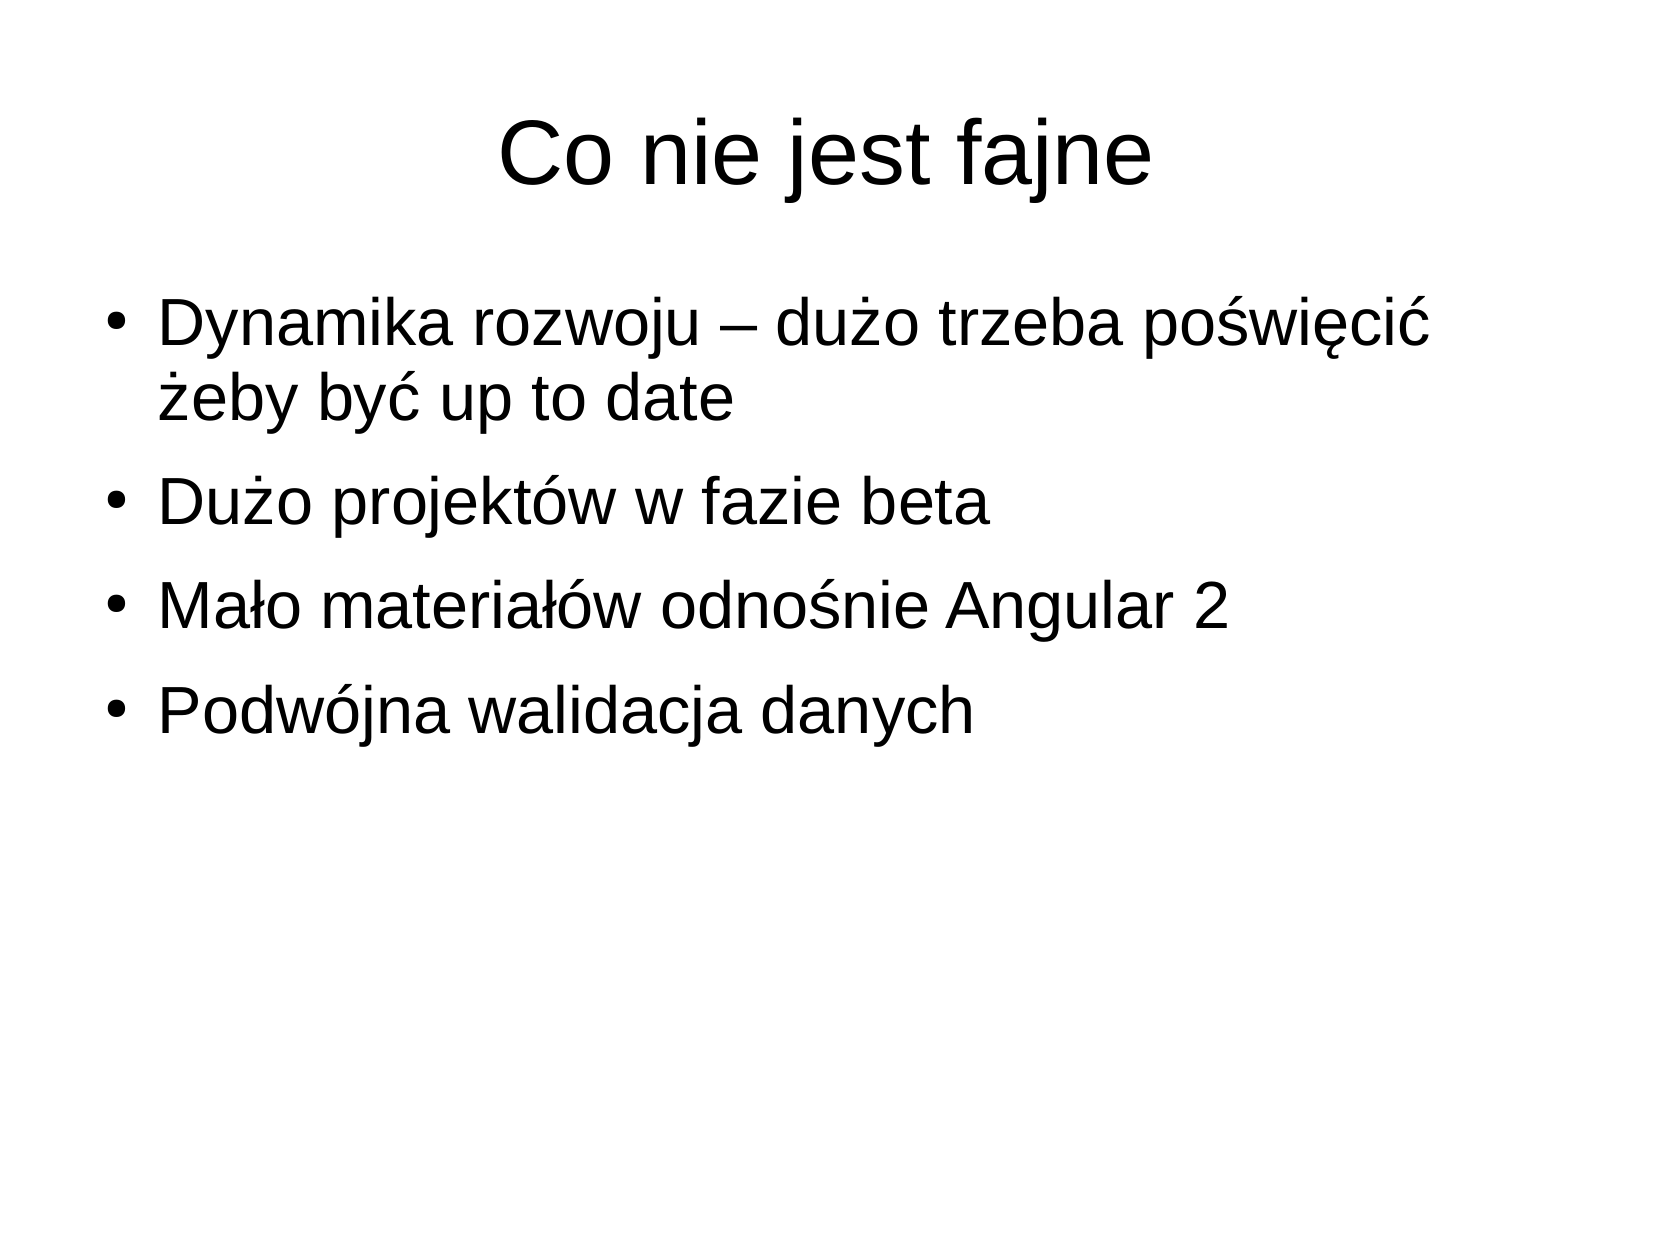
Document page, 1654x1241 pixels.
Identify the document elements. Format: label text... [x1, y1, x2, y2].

list Dynamika rozwoju – dużo trzeba poświęcić żeby być up to date Dużo projektów w fazie beta Mało materiałów odnośnie Angular 2 Podwójna walidacja danych [86, 285, 1576, 1005]
title Co nie jest fajne [82, 49, 1571, 257]
